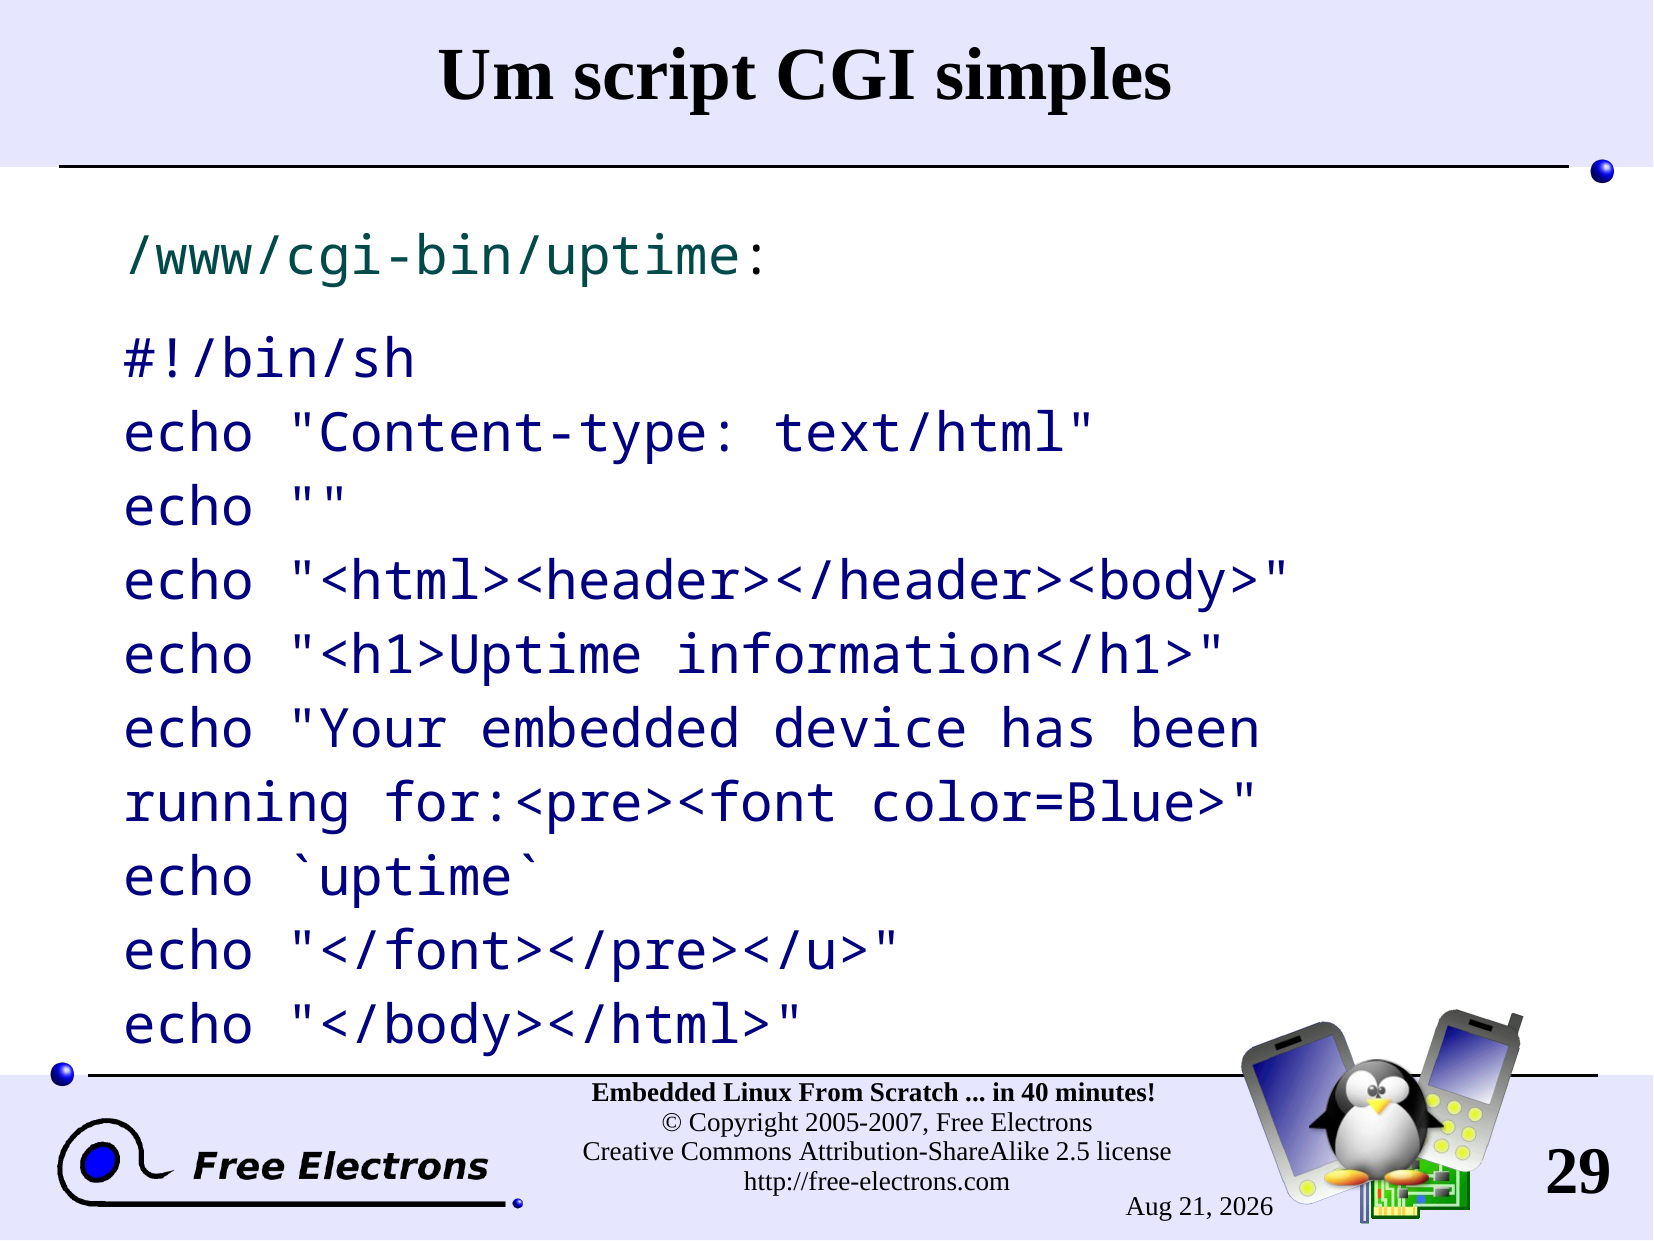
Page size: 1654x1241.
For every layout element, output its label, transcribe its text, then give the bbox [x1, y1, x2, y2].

picture [1231, 1007, 1538, 1241]
list /www/cgi-bin/uptime: #!/bin/sh echo "Content-type: text/html" echo "" echo "<html><header></header><body>" echo "<h1>Uptime information</h1>" echo "Your embedded device has been running for:<pre><font color=Blue>" echo `uptime` echo "</font></pre></u>" echo "</body></html>" [105, 216, 1518, 1066]
picture [50, 1107, 527, 1216]
title Um script CGI simples [60, 25, 1551, 124]
